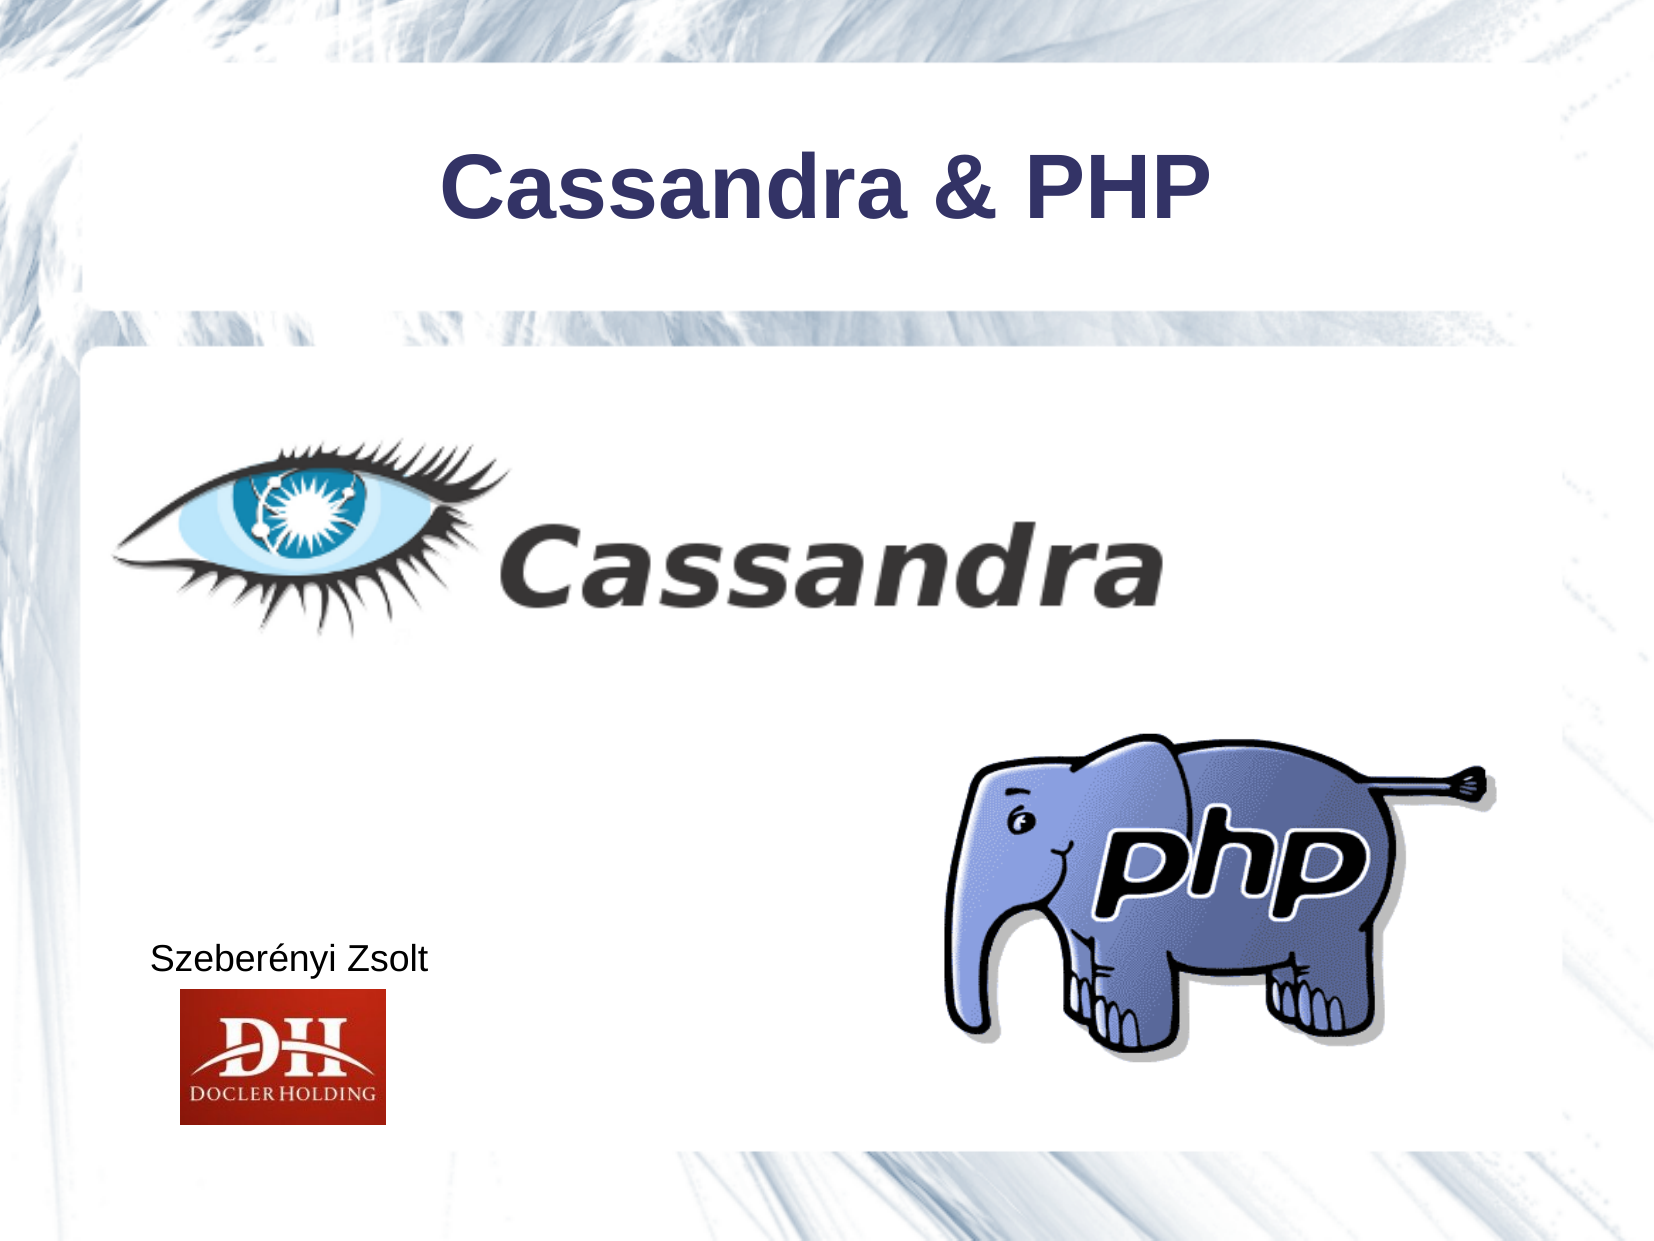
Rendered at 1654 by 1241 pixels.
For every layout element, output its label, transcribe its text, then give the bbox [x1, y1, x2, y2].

text_box Szeberényi Zsolt [135, 930, 451, 987]
picture [0, 0, 1654, 1241]
title Cassandra & PHP [82, 73, 1571, 302]
